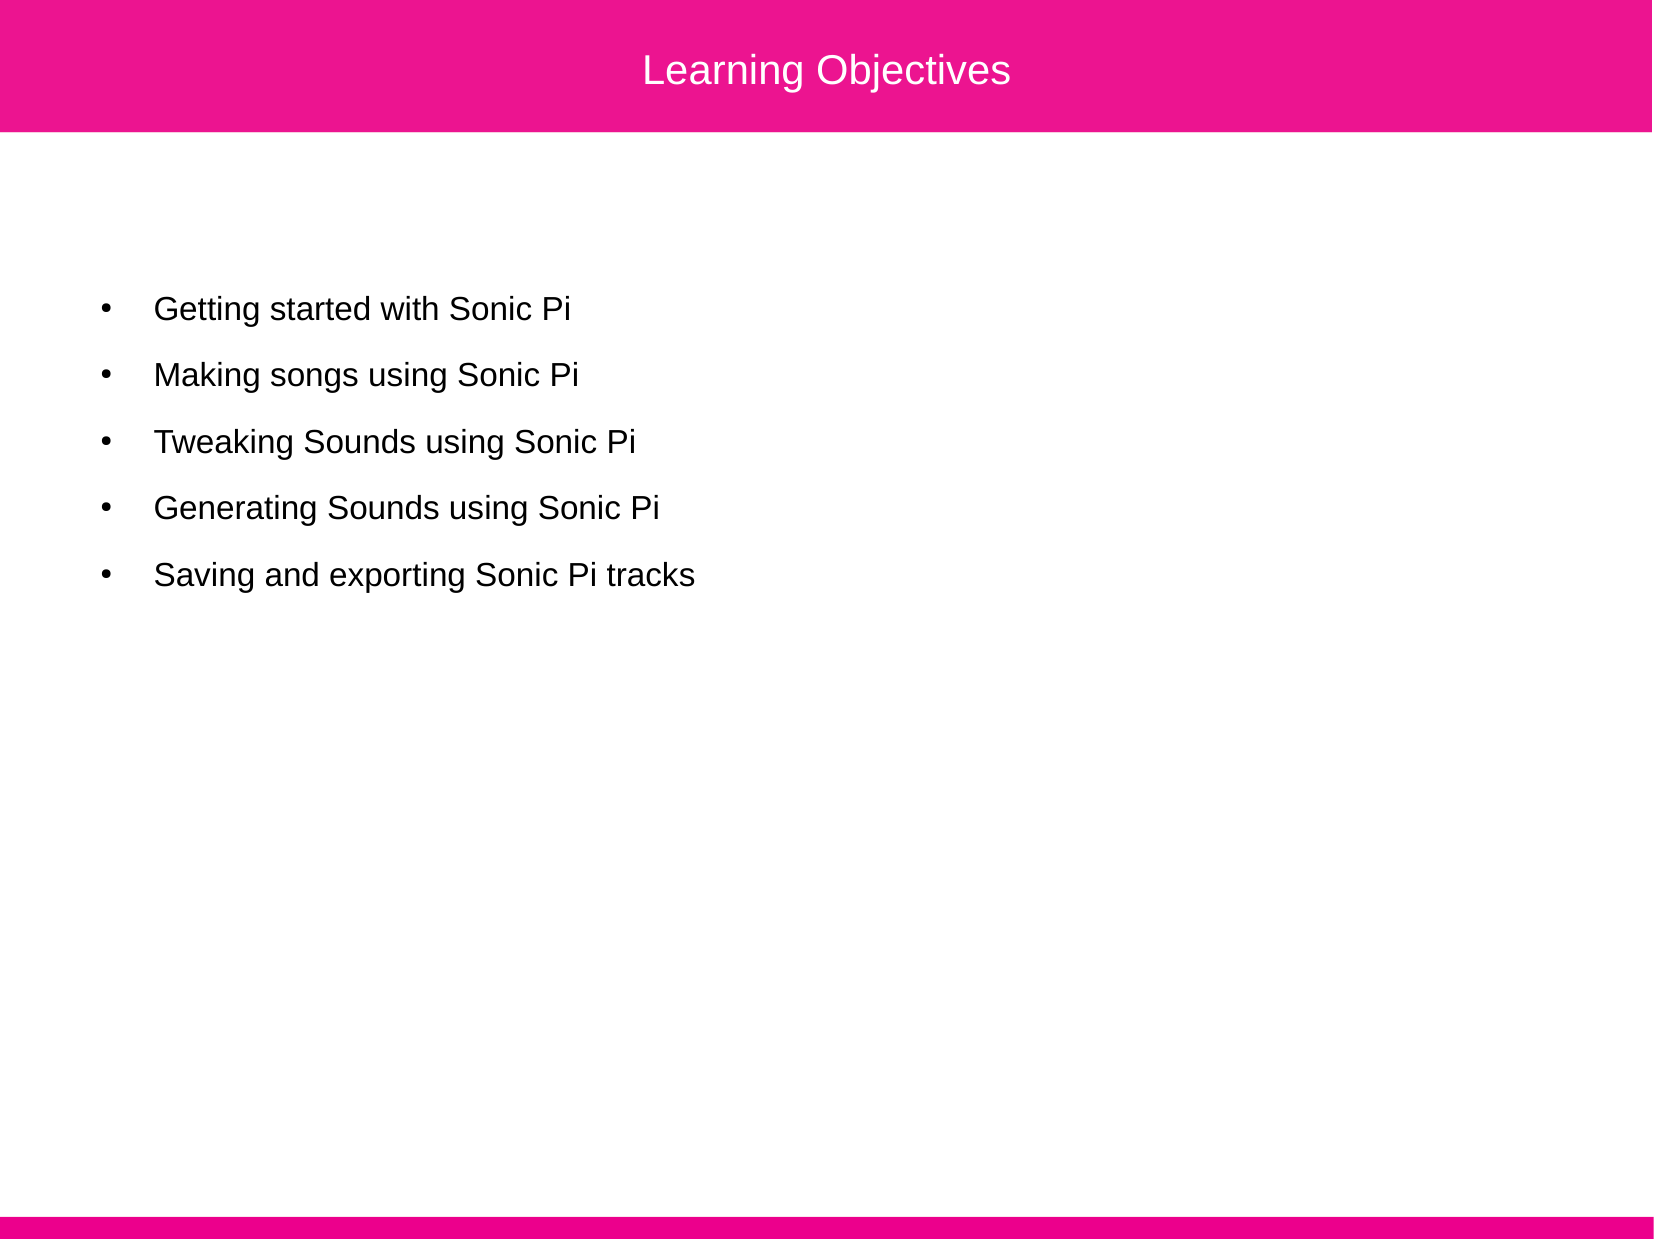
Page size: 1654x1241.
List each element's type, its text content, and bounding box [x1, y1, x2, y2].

list Getting started with Sonic Pi Making songs using Sonic Pi Tweaking Sounds using Sonic Pi Generating Sounds using Sonic Pi Saving and exporting Sonic Pi tracks [82, 290, 1571, 1010]
title Learning Objectives [82, 46, 1571, 94]
picture [0, 0, 1654, 1241]
